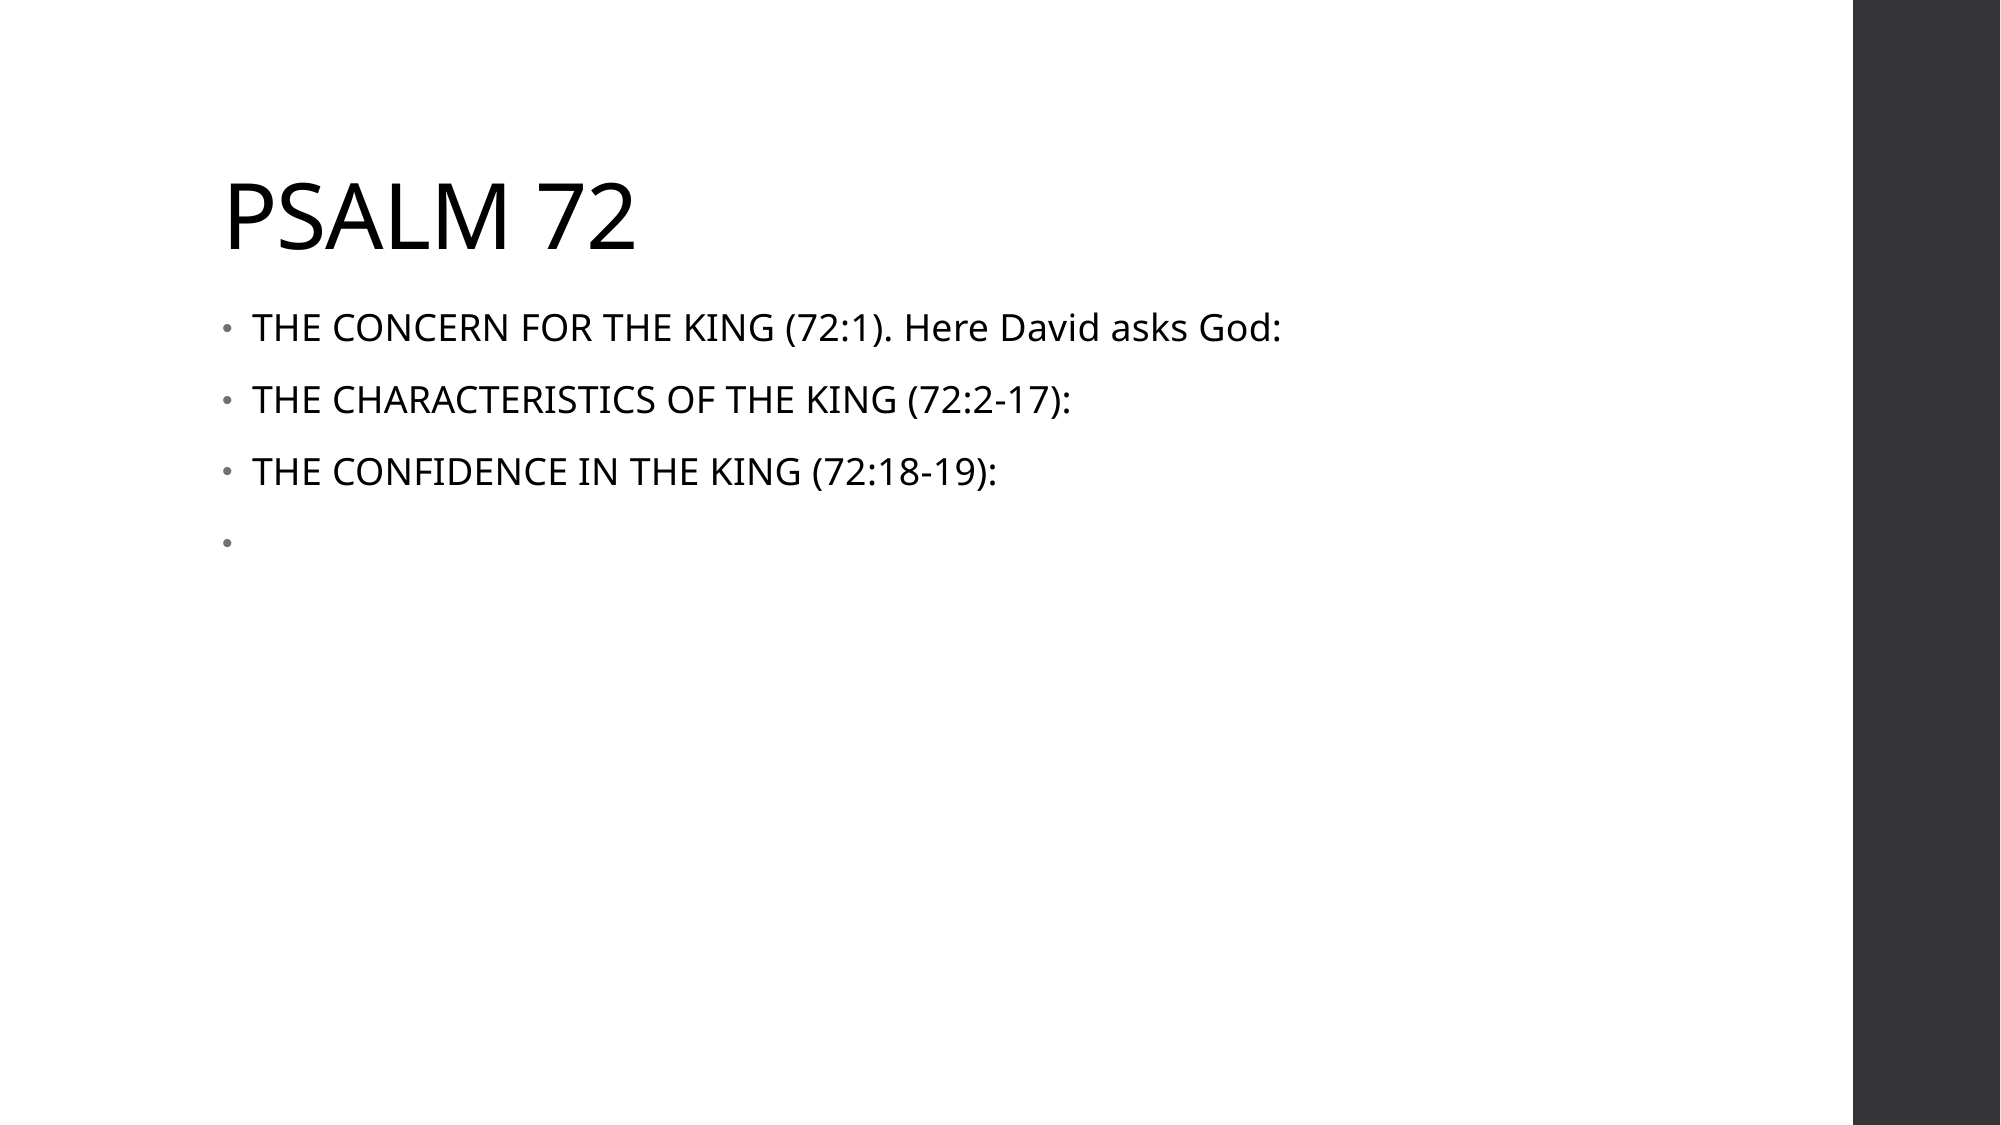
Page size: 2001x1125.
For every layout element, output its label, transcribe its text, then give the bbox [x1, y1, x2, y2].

title PSALM 72 [206, 60, 1797, 278]
list THE CONCERN FOR THE KING (72:1). Here David asks God: THE CHARACTERISTICS OF THE KING (72:2-17): THE CONFIDENCE IN THE KING (72:18-19): [206, 299, 1617, 1014]
